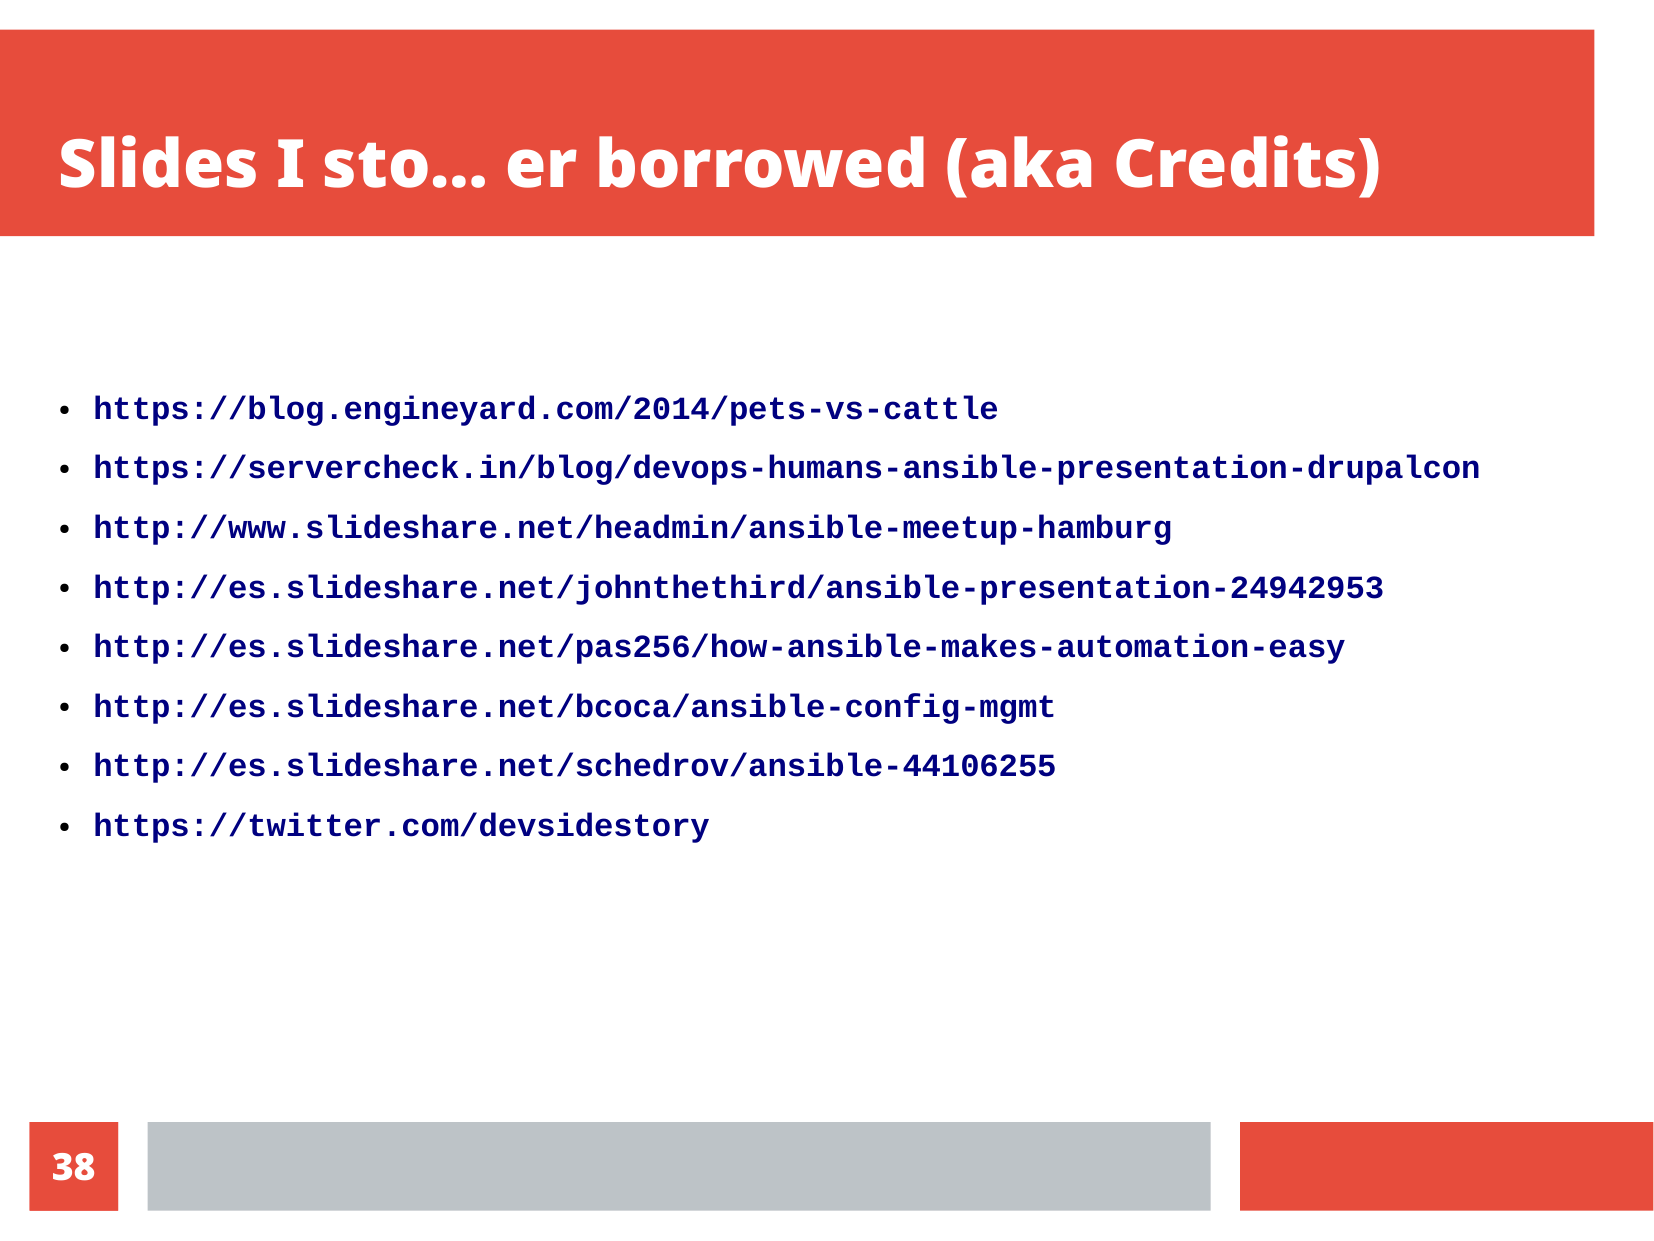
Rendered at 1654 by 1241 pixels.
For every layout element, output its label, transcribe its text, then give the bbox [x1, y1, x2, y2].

list https://blog.engineyard.com/2014/pets-vs-cattle https://servercheck.in/blog/devops-humans-ansible-presentation-drupalcon http://www.slideshare.net/headmin/ansible-meetup-hamburg http://es.slideshare.net/johnthethird/ansible-presentation-24942953 http://es.slideshare.net/pas256/how-ansible-makes-automation-easy http://es.slideshare.net/bcoca/ansible-config-mgmt http://es.slideshare.net/schedrov/ansible-44106255 https://twitter.com/devsidestory [59, 392, 1565, 848]
title Slides I sto… er borrowed (aka Credits) [59, 59, 1595, 207]
